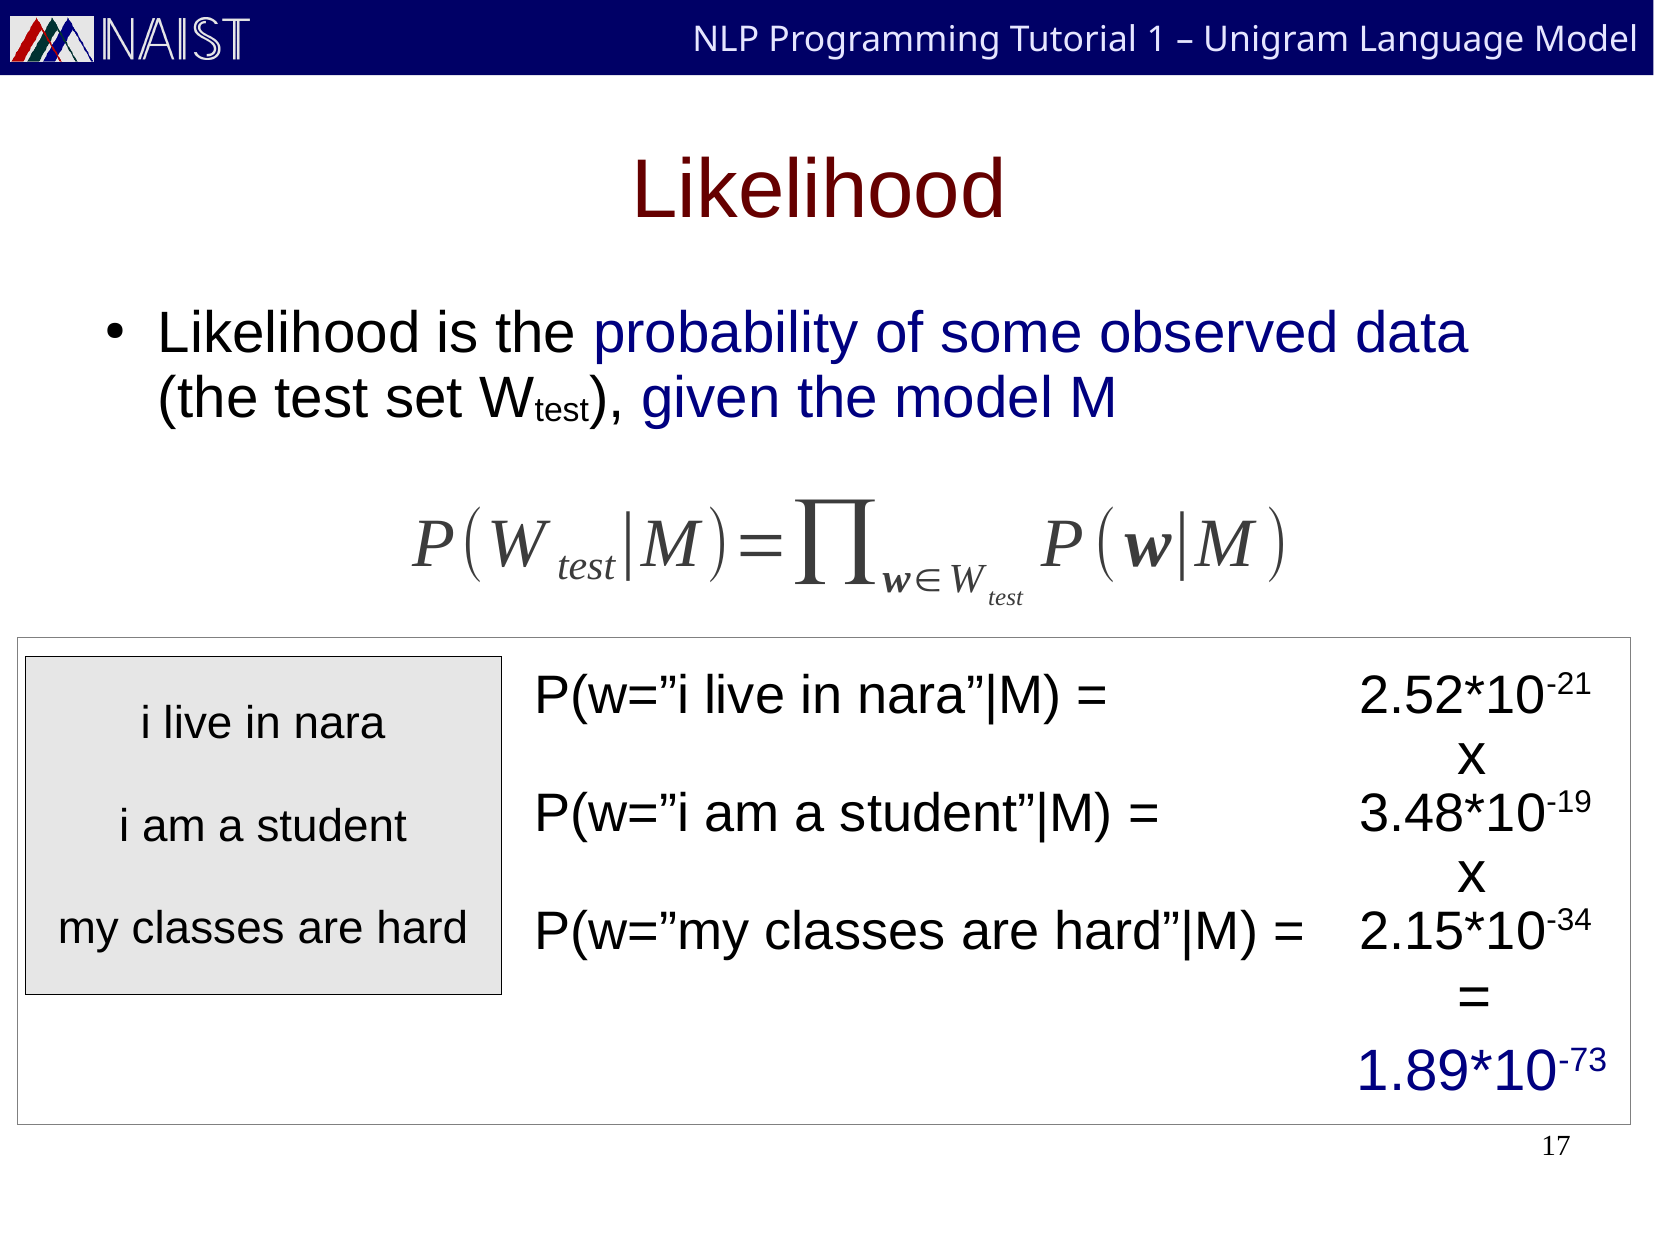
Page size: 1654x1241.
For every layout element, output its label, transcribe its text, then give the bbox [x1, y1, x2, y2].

text_box P(w=”i am a student”|M) = 3.48*10-19 [519, 774, 1622, 853]
list Likelihood is the probability of some observed data (the test set Wtest), given the model M [86, 300, 1576, 450]
text_box i live in nara i am a student my classes are hard [25, 656, 502, 995]
text_box P(w=”my classes are hard”|M) = 2.15*10-34 [519, 892, 1622, 971]
picture [10, 16, 94, 62]
text_box x [1442, 714, 1502, 795]
chart [390, 493, 1306, 610]
text_box x [1442, 832, 1502, 913]
text_box = [1442, 956, 1507, 1037]
title Likelihood [75, 92, 1564, 285]
text_box P(w=”i live in nara”|M) = 2.52*10-21 [519, 656, 1622, 735]
text_box 1.89*10-73 [1342, 1030, 1622, 1113]
picture [102, 17, 251, 60]
